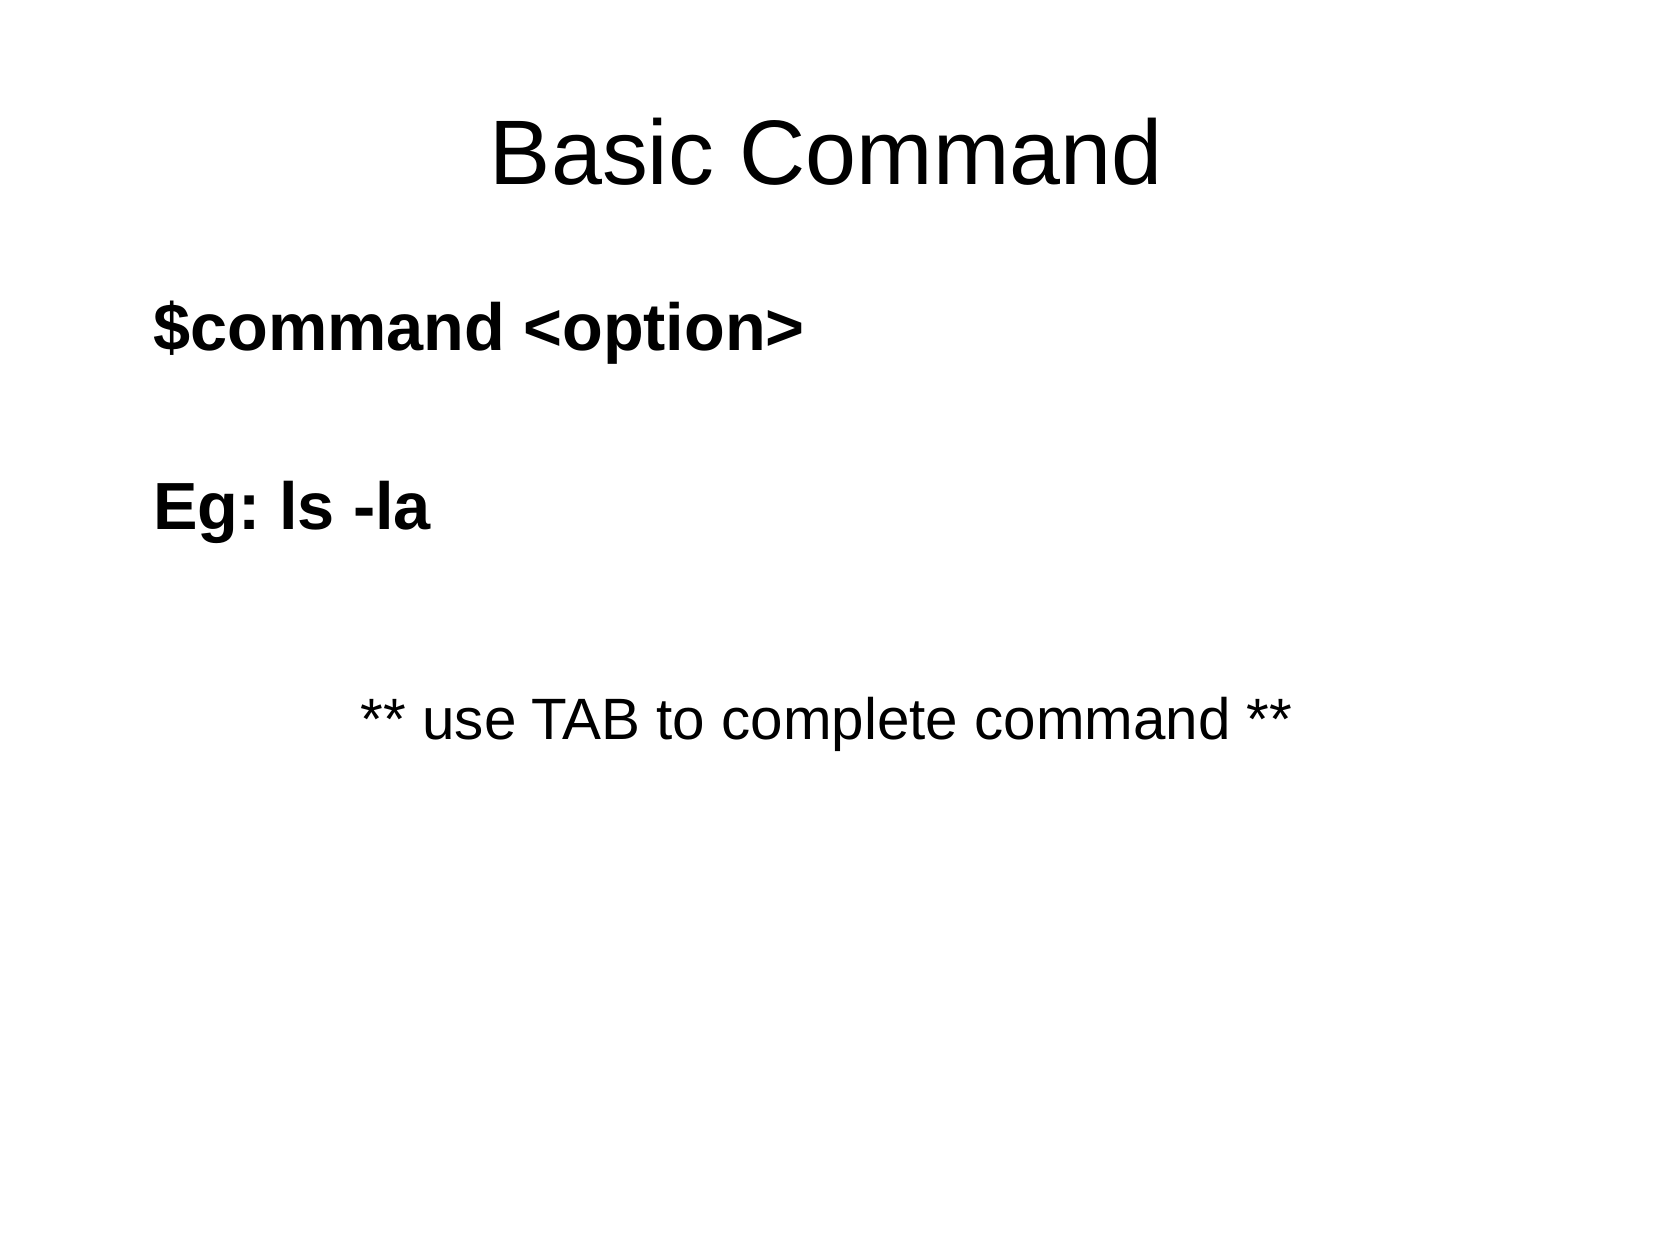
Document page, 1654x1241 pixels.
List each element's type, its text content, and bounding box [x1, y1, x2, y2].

list $command <option> Eg: ls -la [82, 290, 1571, 650]
title Basic Command [82, 56, 1571, 250]
text_box ** use TAB to complete command ** [147, 679, 1506, 759]
